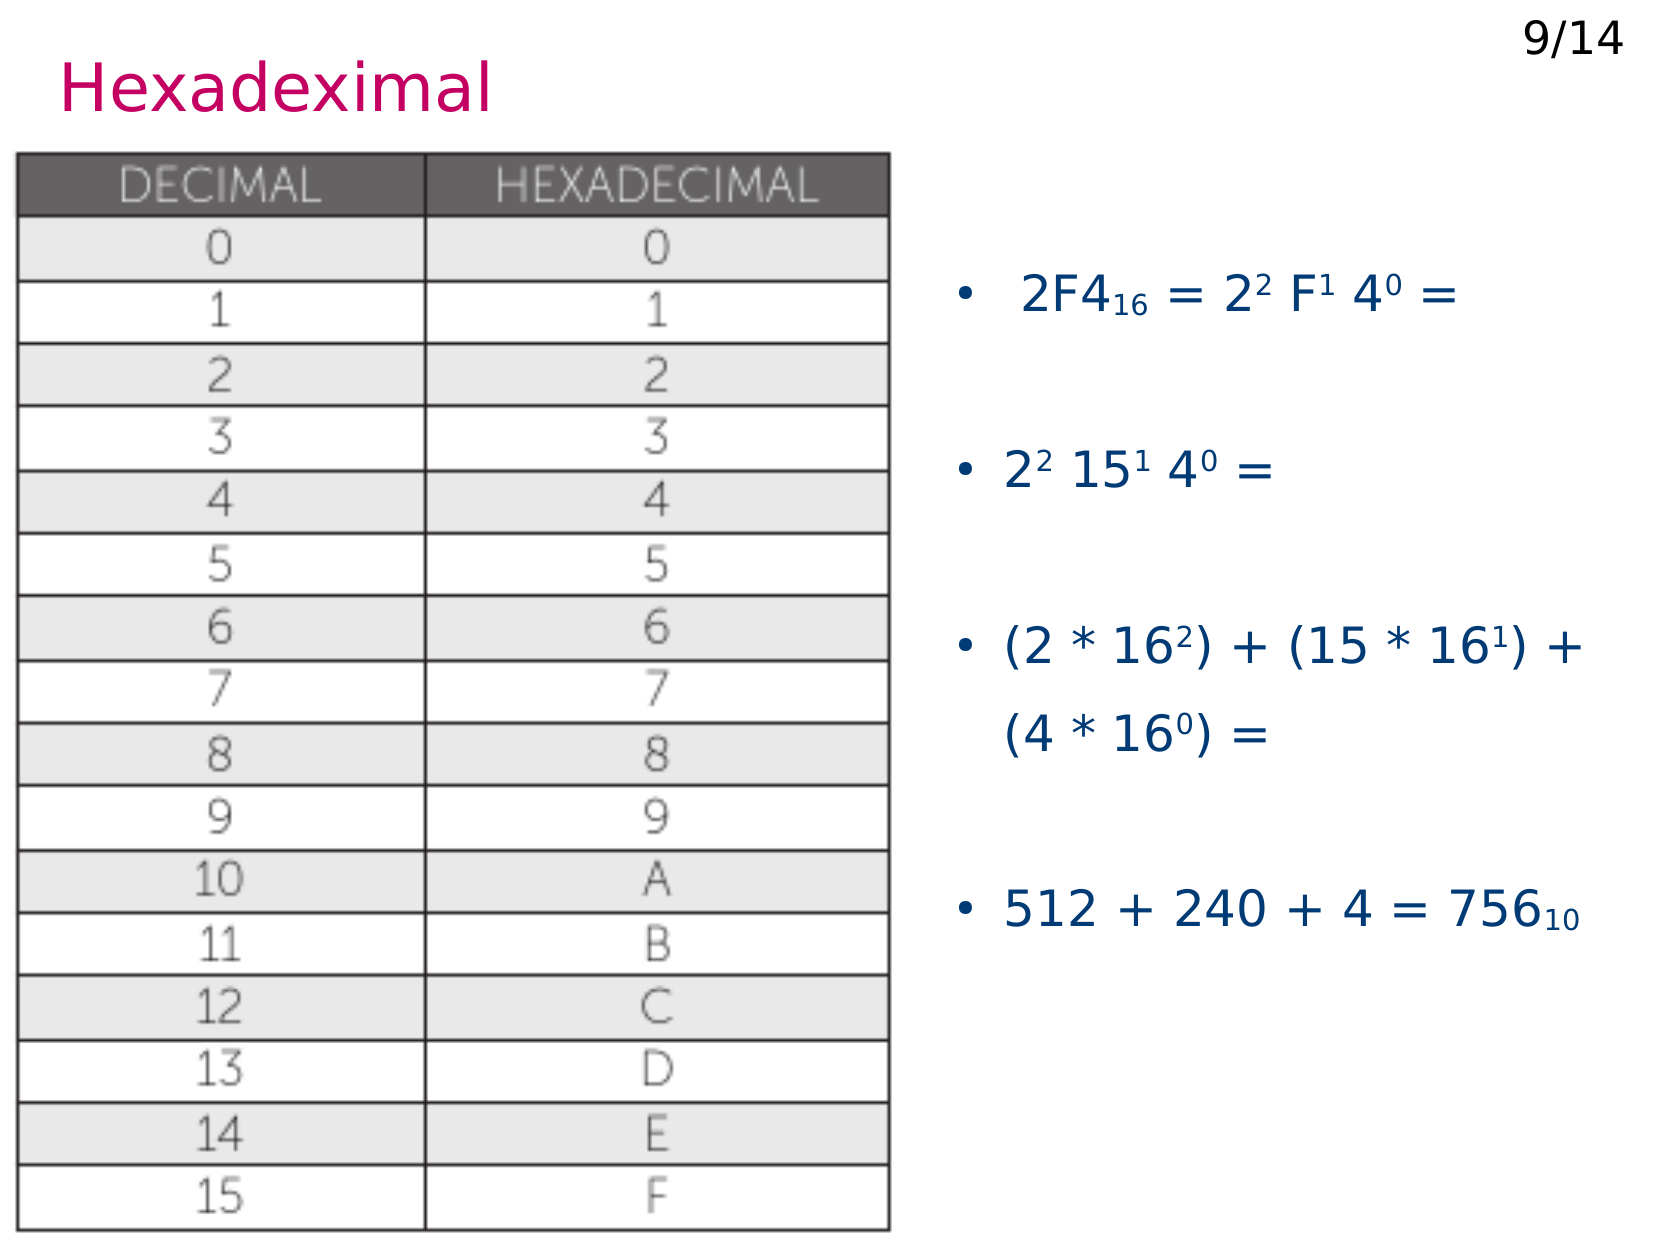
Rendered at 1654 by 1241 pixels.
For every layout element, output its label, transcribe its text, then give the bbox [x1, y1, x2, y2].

picture [11, 147, 898, 1239]
title Hexadeximal [59, 29, 1625, 148]
list 2F416 = 22 F1 40 = 22 151 40 = (2 * 162) + (15 * 161) + (4 * 160) = 512 + 240 + 4 = 75610 [956, 236, 1625, 1211]
